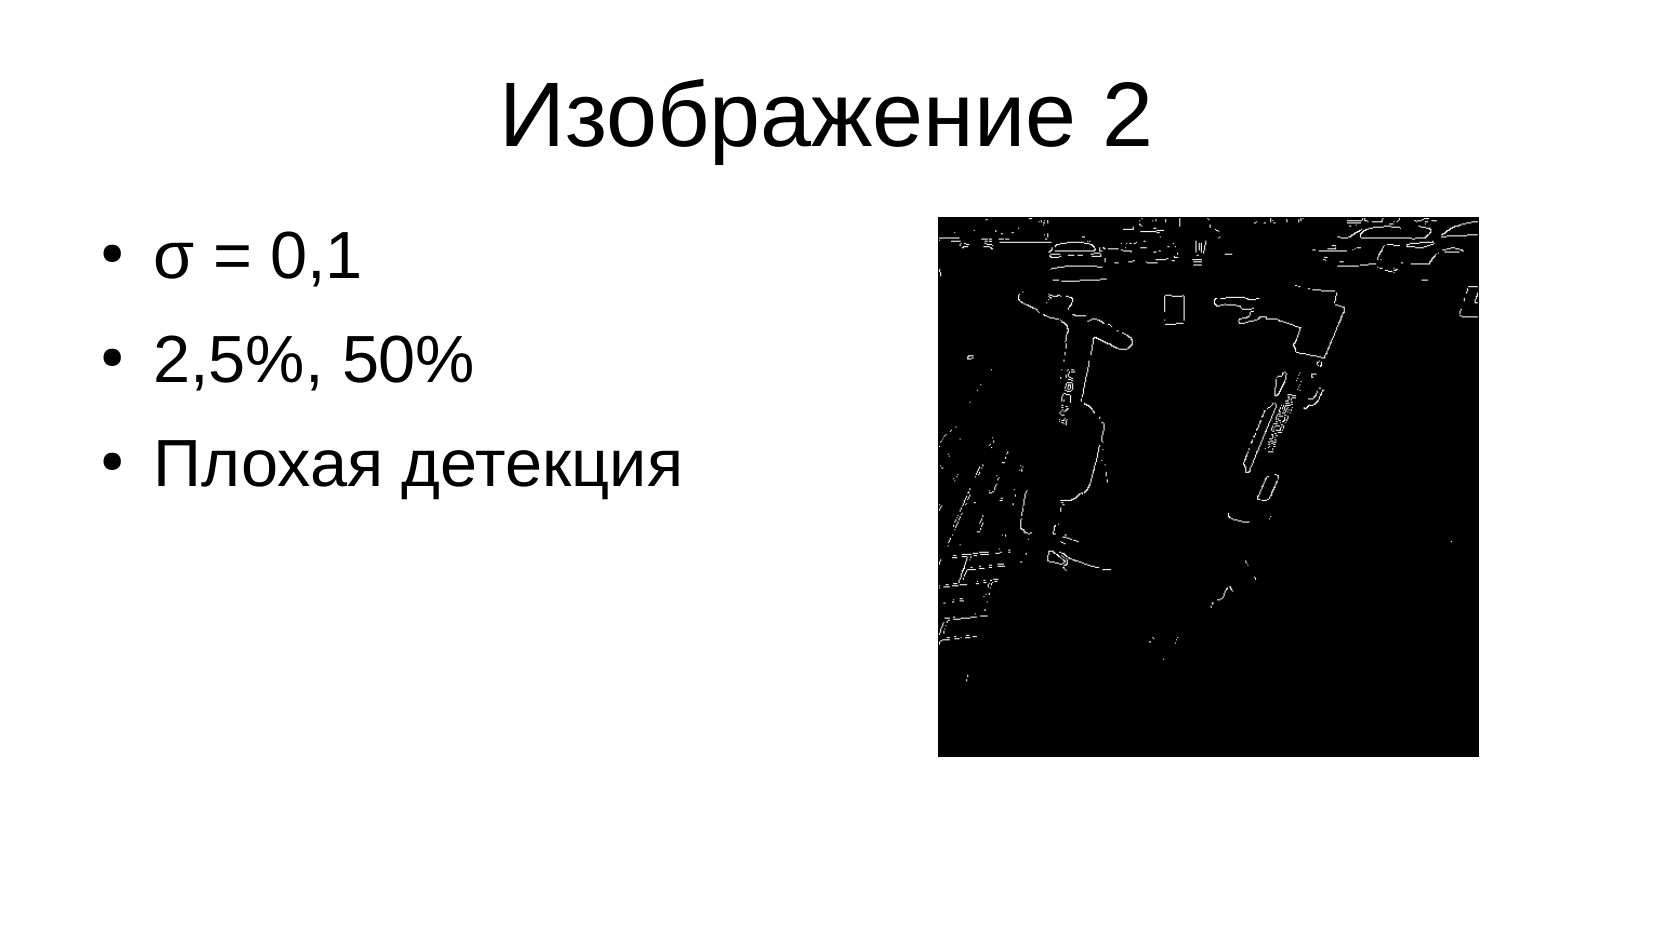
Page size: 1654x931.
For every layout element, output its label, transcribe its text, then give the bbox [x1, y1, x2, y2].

list σ = 0,1 2,5%, 50% Плохая детекция [82, 217, 809, 758]
title Изображение 2 [82, 37, 1571, 193]
picture [938, 217, 1479, 758]
